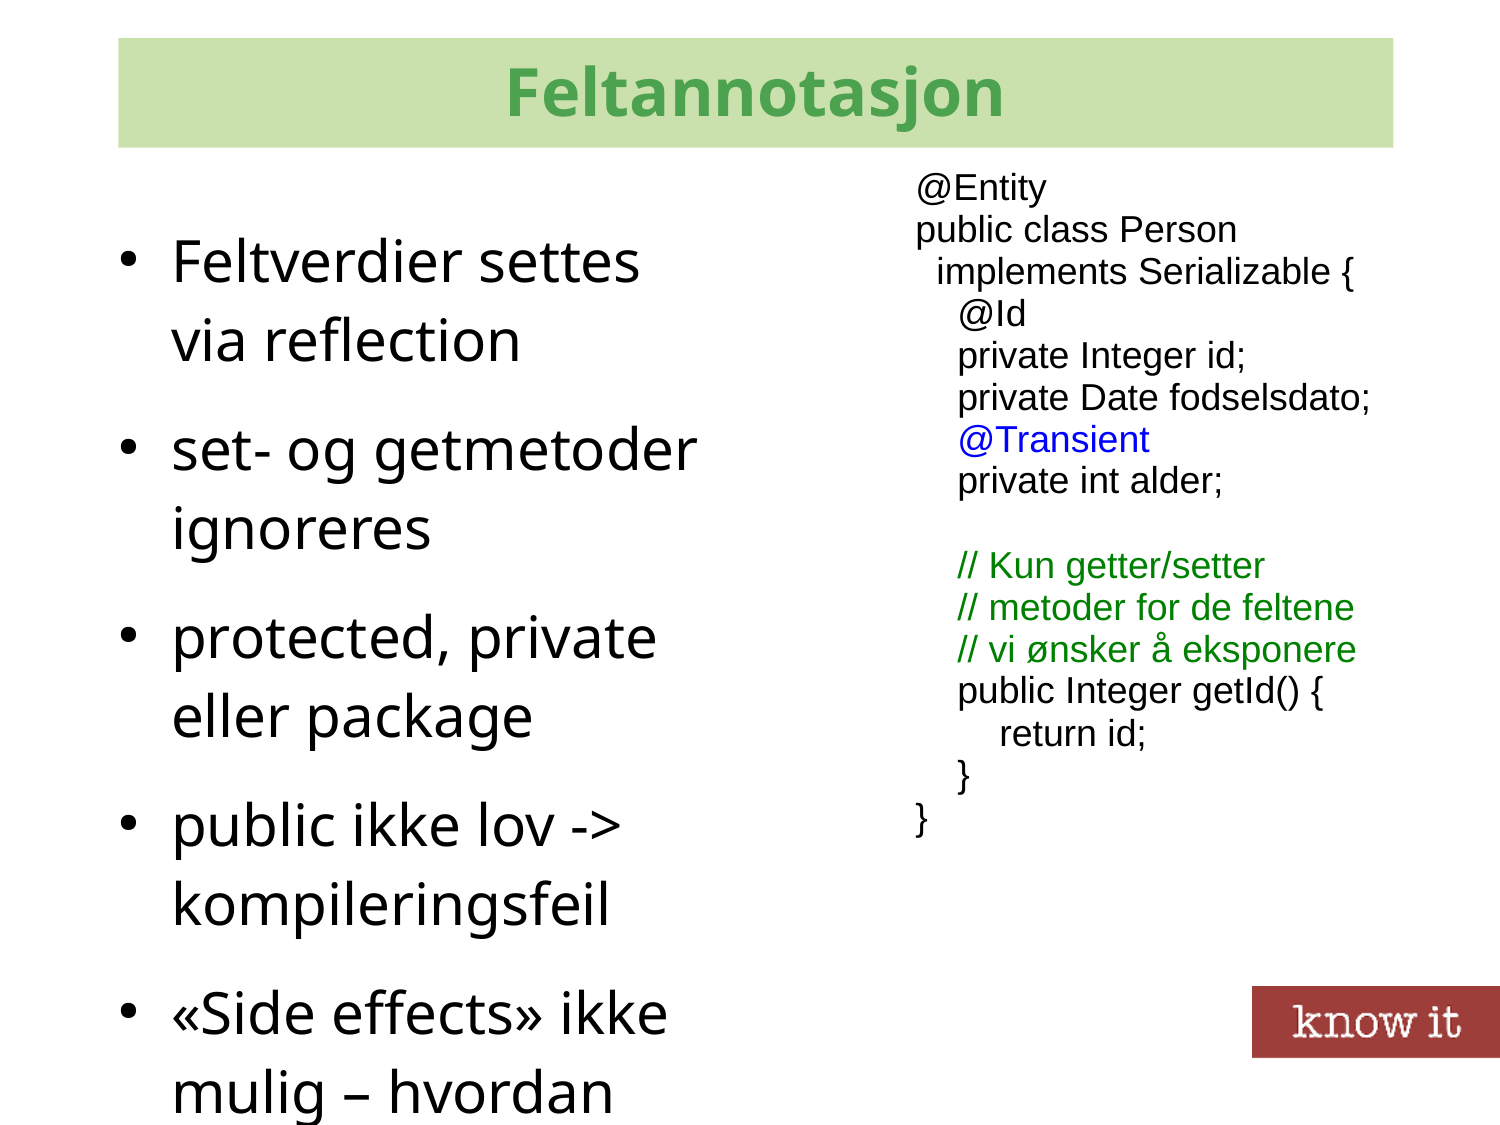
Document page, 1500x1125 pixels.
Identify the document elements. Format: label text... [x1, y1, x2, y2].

text_box @Entity public class Person implements Serializable { @Id private Integer id; private Date fodselsdato; @Transient private int alder; // Kun getter/setter // metoder for de feltene // vi ønsker å eksponere public Integer getId() { return id; } } [915, 165, 1418, 839]
text_box Feltannotasjon [118, 38, 1394, 148]
picture [1252, 986, 1500, 1058]
list Feltverdier settes via reflection set- og getmetoder ignoreres protected, private eller package public ikke lov -> kompileringsfeil «Side effects» ikke mulig – hvordan regne ut alder? [100, 220, 733, 1085]
